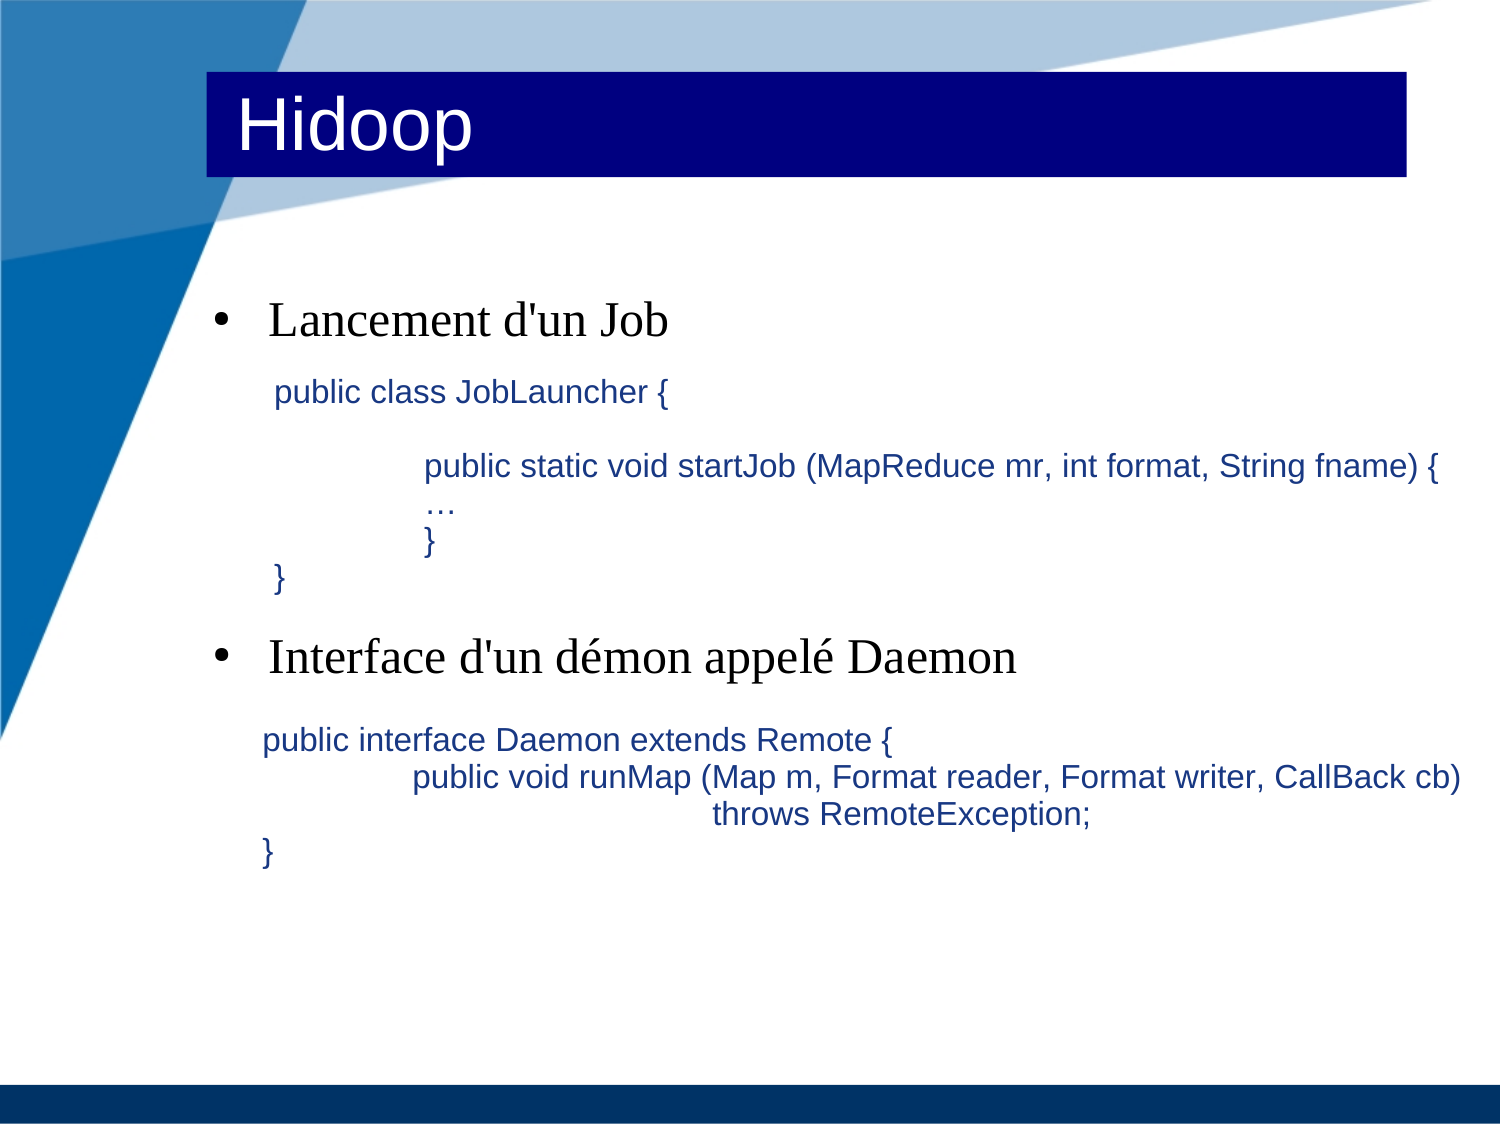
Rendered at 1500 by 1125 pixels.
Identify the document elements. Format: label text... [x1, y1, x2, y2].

picture [0, 0, 1500, 842]
title Hidoop [206, 71, 1407, 178]
list Interface d'un démon appelé Daemon [212, 629, 1388, 703]
list Lancement d'un Job [212, 292, 1388, 366]
text_box public class JobLauncher { public static void startJob (MapReduce mr, int format, String fname) { … } } [259, 365, 1468, 615]
text_box public interface Daemon extends Remote { public void runMap (Map m, Format reader, Format writer, CallBack cb) throws RemoteException; } [247, 714, 1480, 964]
